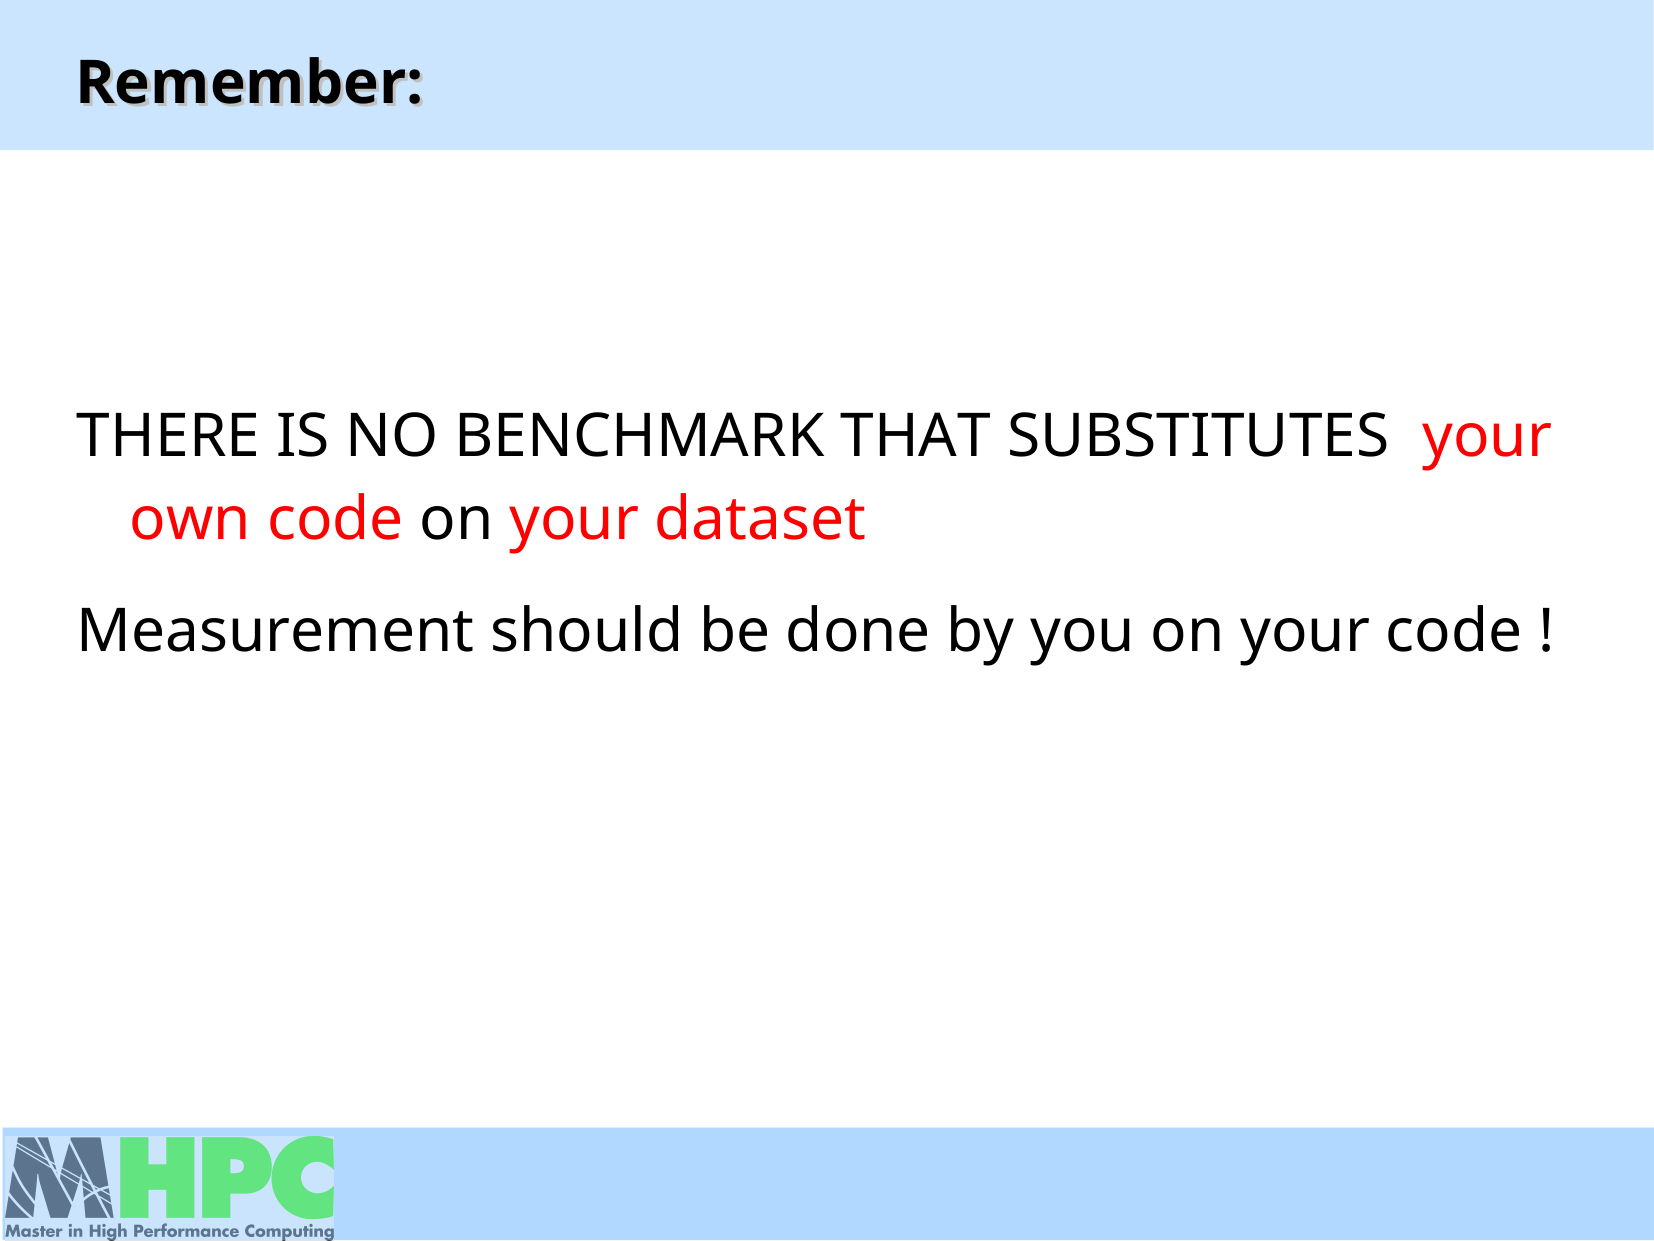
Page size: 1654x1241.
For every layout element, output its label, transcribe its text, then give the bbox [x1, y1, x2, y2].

title Remember: [75, 0, 1421, 184]
list THERE IS NO BENCHMARK THAT SUBSTITUTES your own code on your dataset Measurement should be done by you on your code ! [59, 392, 1625, 1196]
